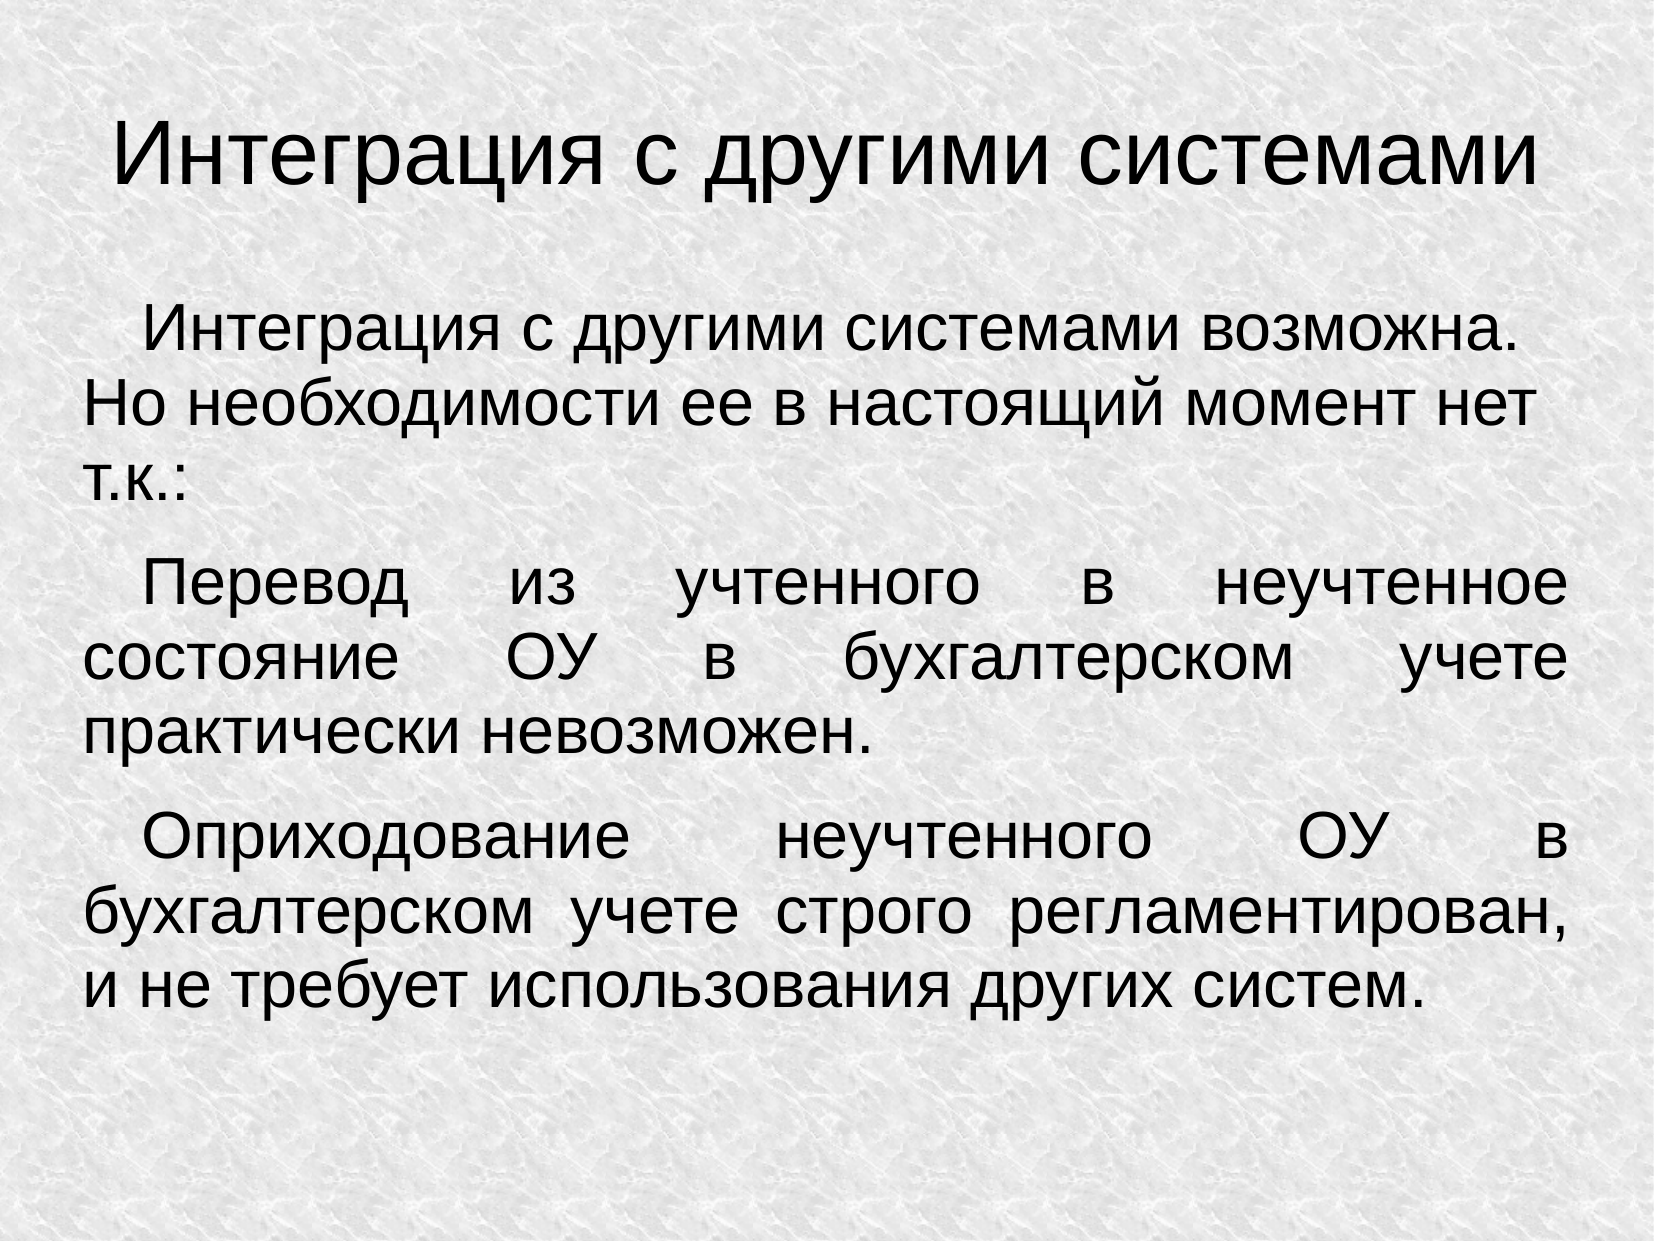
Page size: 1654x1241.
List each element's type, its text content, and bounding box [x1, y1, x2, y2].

title Интеграция с другими системами [82, 49, 1571, 257]
list Интеграция с другими системами возможна. Но необходимости ее в настоящий момент нет т.к.: Перевод из учтенного в неучтенное состояние ОУ в бухгалтерском учете практически невозможен. Оприходование неучтенного ОУ в бухгалтерском учете строго регламентирован, и не требует использования других систем. [82, 290, 1571, 1023]
picture [0, 0, 1654, 1241]
